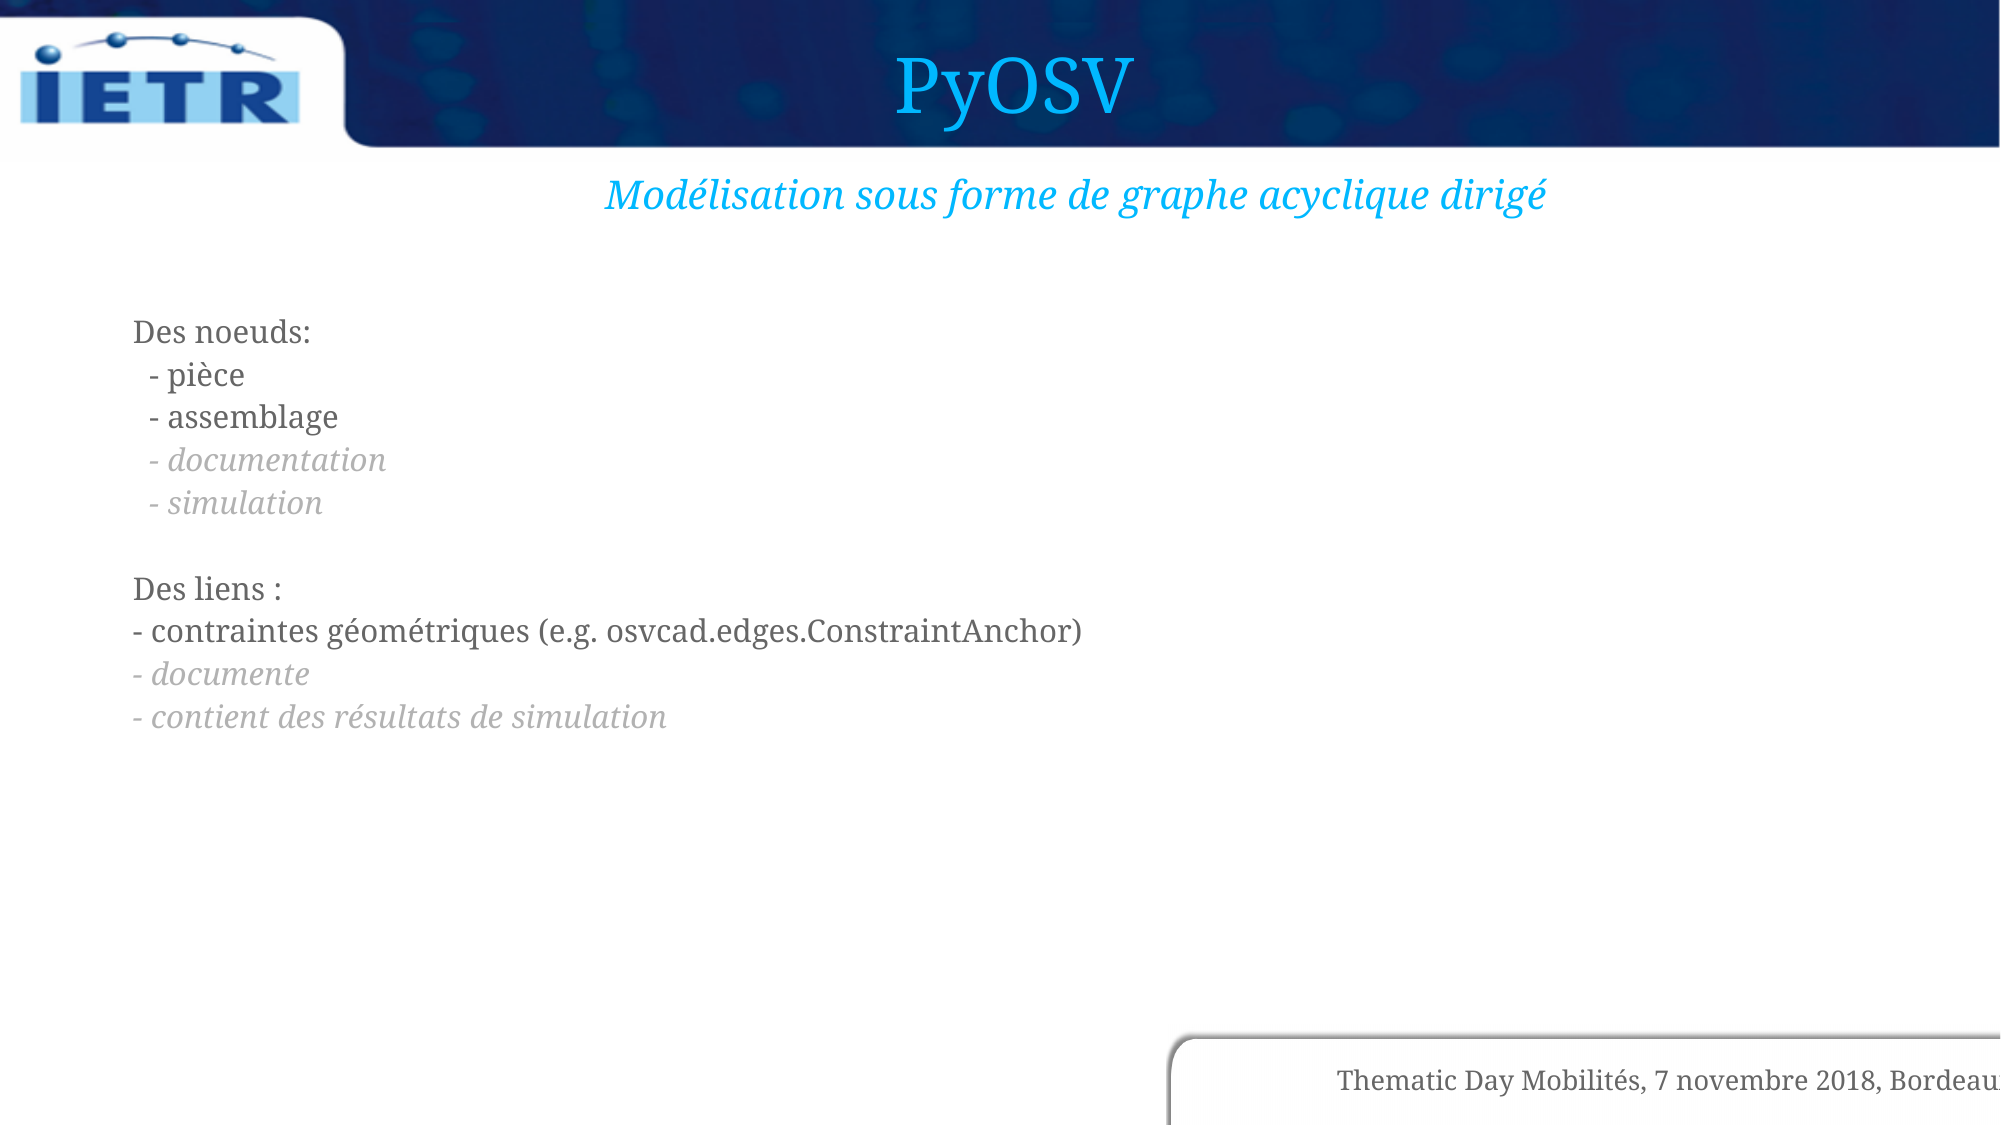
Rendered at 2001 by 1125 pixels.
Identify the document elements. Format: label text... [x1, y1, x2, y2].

picture [0, 0, 2000, 165]
picture [1166, 1024, 2001, 1125]
text_box PyOSV [879, 23, 1156, 143]
text_box Modélisation sous forme de graphe acyclique dirigé [590, 159, 1430, 253]
text_box Thematic Day Mobilités, 7 novembre 2018, Bordeaux [1322, 1054, 1982, 1106]
text_box Des noeuds: - pièce - assemblage - documentation - simulation Des liens : - contraintes géométriques (e.g. osvcad.edges.ConstraintAnchor) - documente - contient des résultats de simulation [118, 259, 1867, 969]
